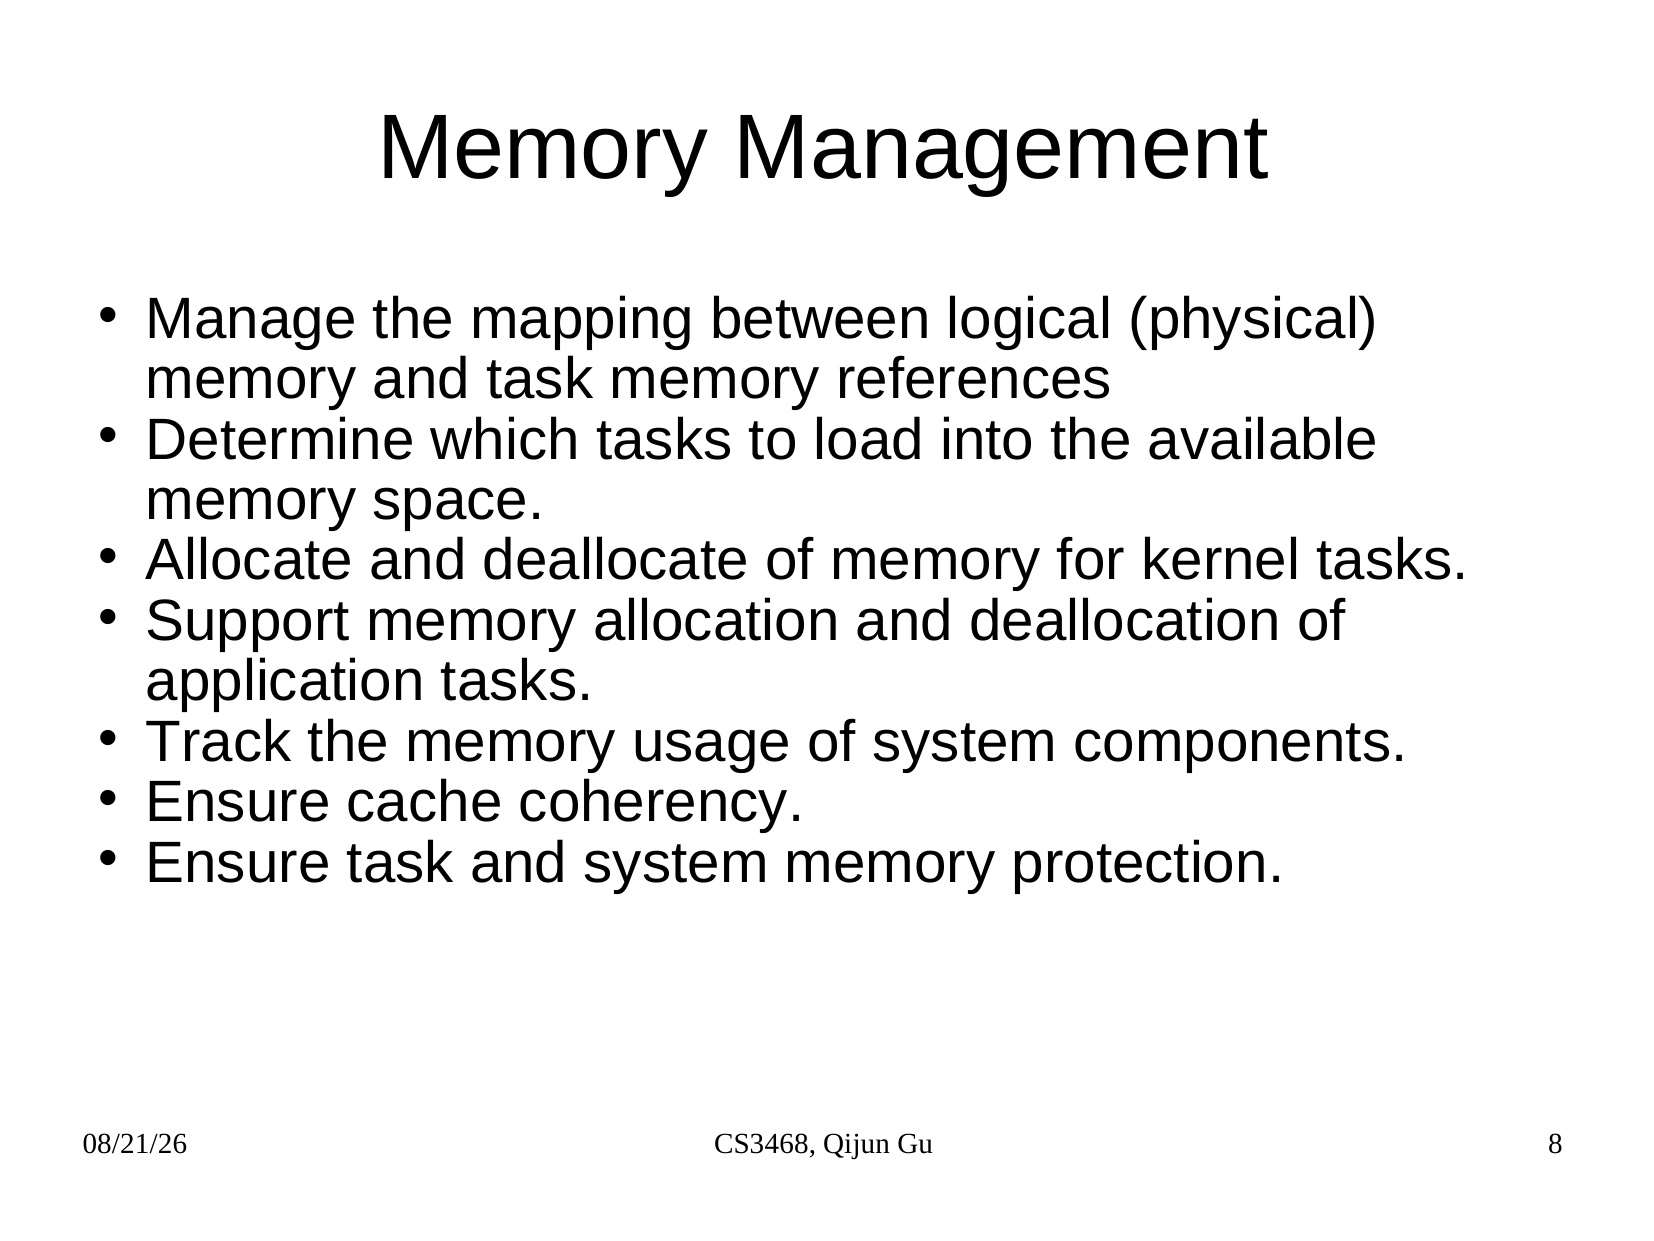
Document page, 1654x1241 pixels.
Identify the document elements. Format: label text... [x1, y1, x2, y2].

title Memory Management [82, 56, 1565, 243]
list Manage the mapping between logical (physical) memory and task memory references Determine which tasks to load into the available memory space. Allocate and deallocate of memory for kernel tasks. Support memory allocation and deallocation of application tasks. Track the memory usage of system components. Ensure cache coherency. Ensure task and system memory protection. [82, 290, 1565, 1089]
